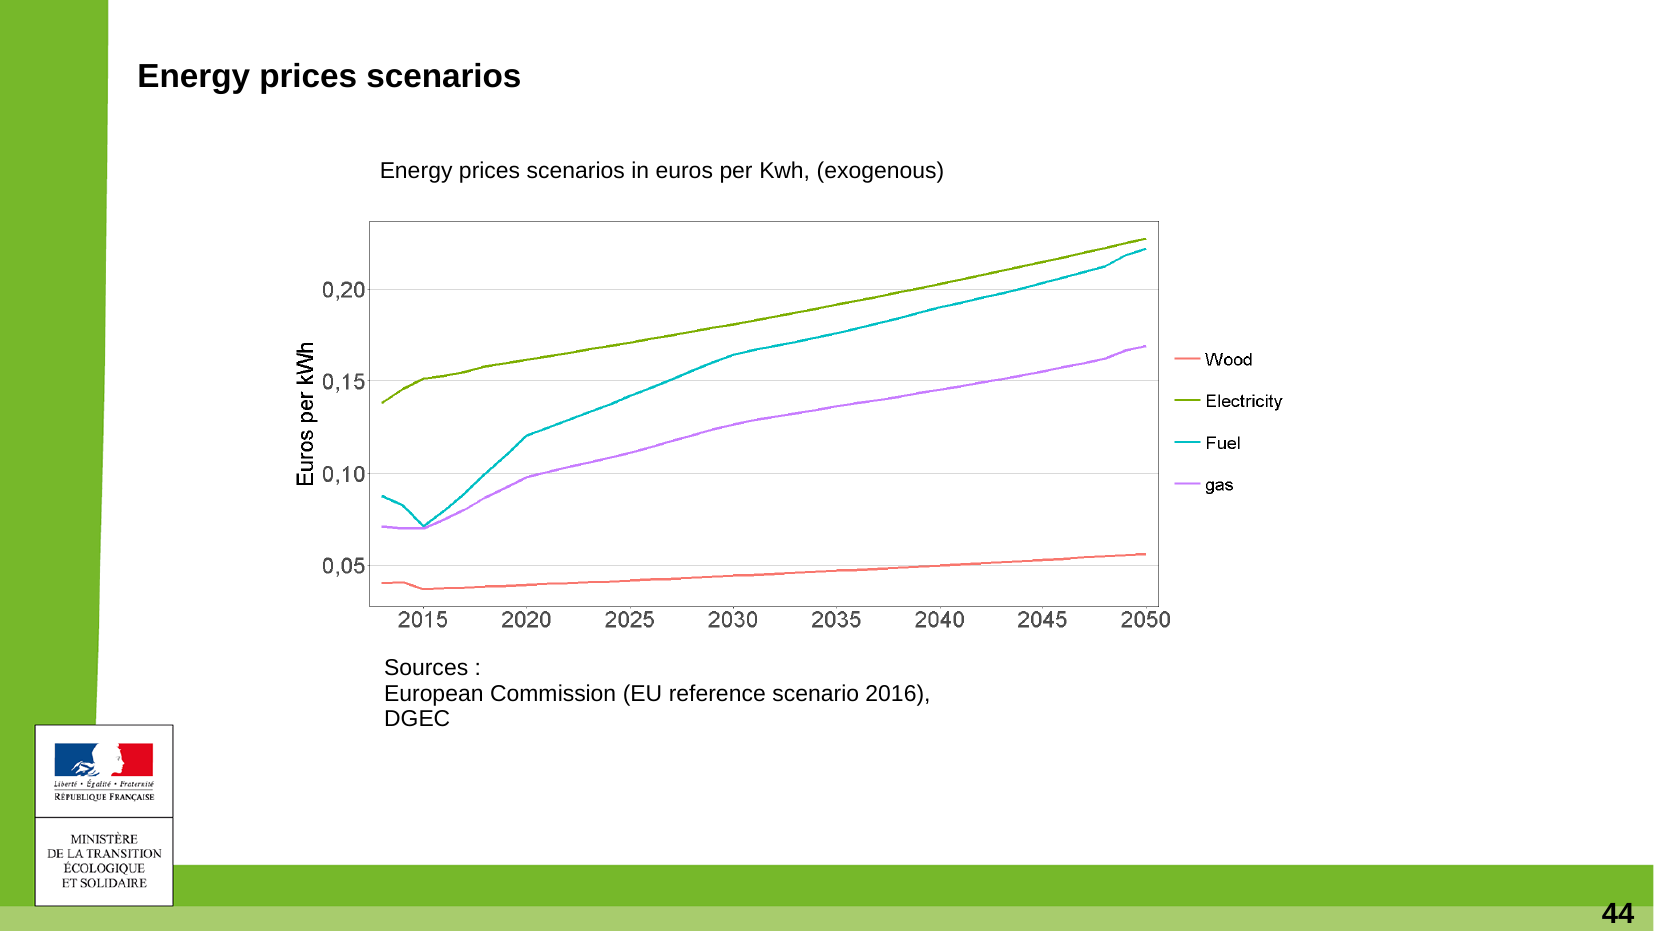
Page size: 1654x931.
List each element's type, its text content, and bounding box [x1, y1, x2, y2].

title Energy prices scenarios [137, 37, 1571, 116]
text_box Energy prices scenarios in euros per Kwh, (exogenous) [364, 150, 1163, 218]
text_box Sources : European Commission (EU reference scenario 2016), DGEC [369, 647, 1168, 740]
picture [0, 0, 1654, 931]
